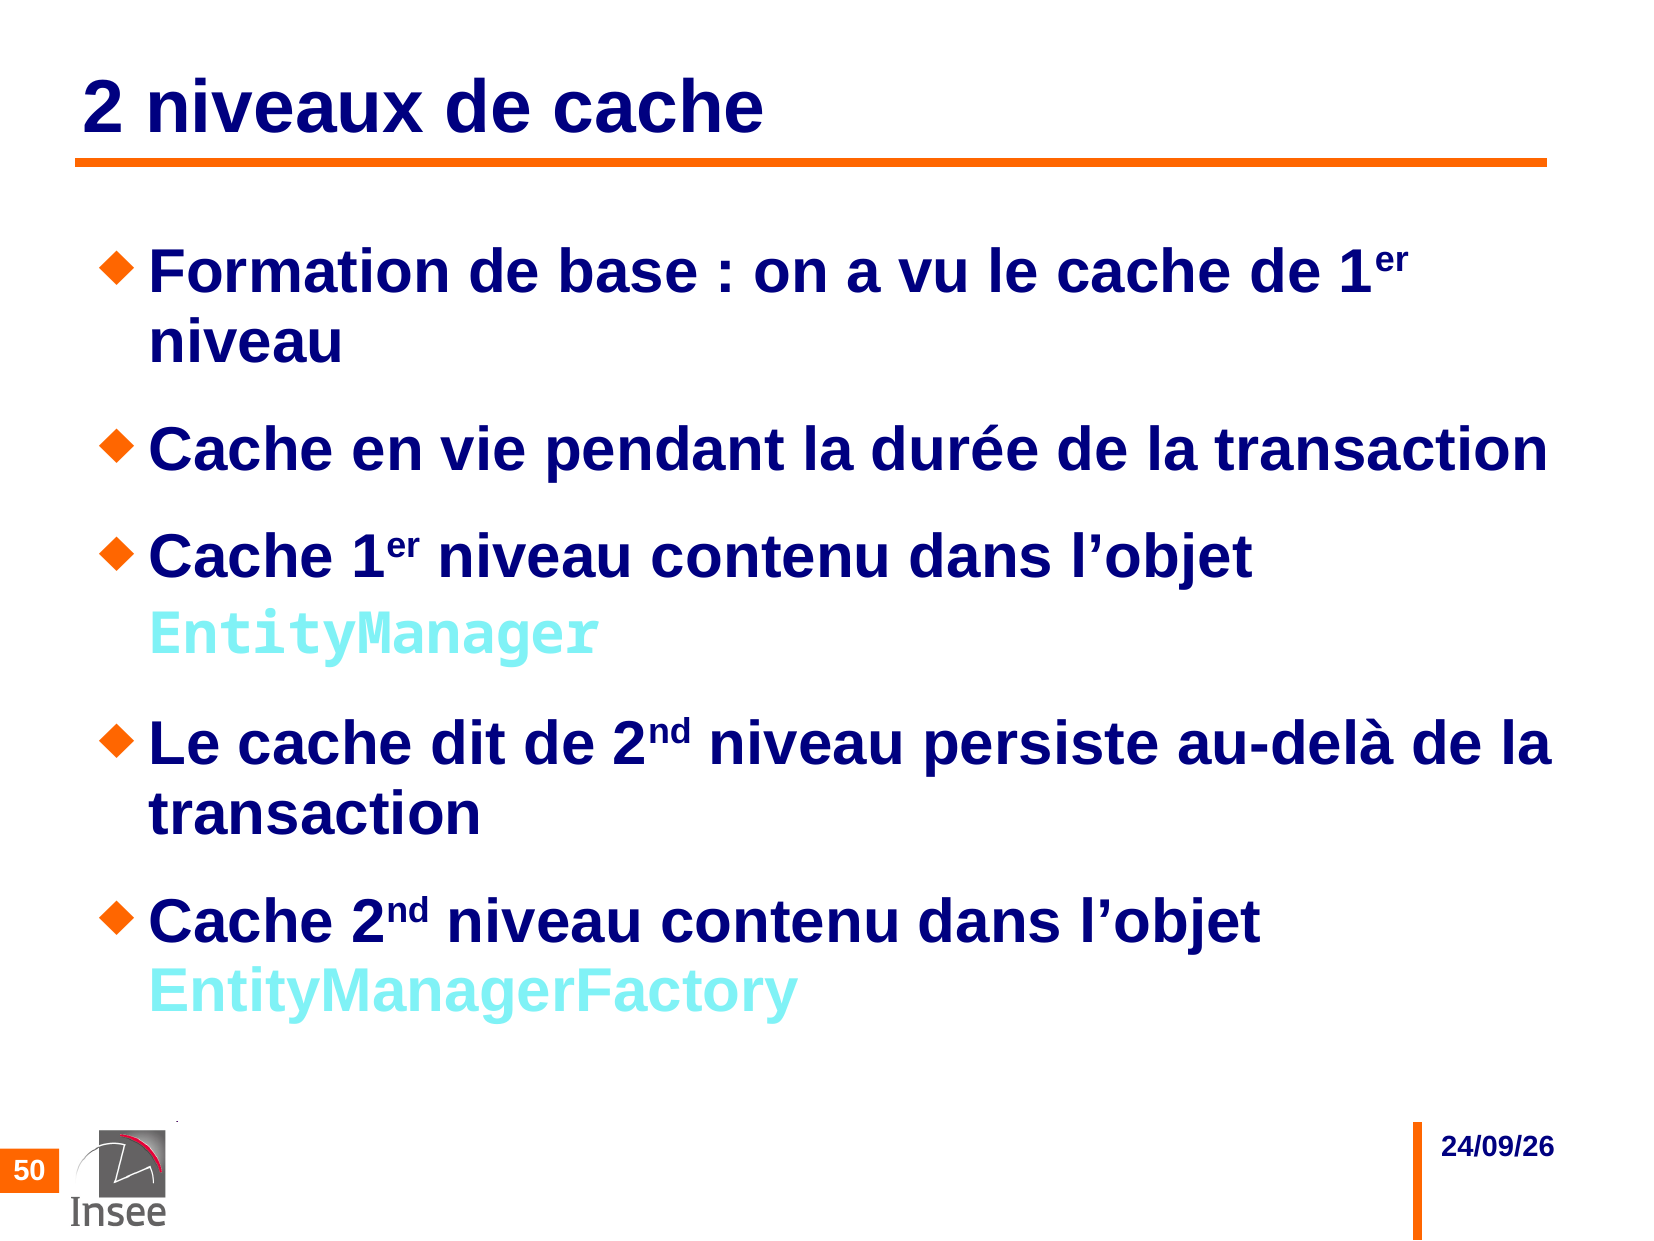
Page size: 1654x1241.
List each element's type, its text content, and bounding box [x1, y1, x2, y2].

title 2 niveaux de cache [82, 49, 1619, 163]
picture [62, 1121, 178, 1241]
list Formation de base : on a vu le cache de 1er niveau Cache en vie pendant la durée de la transaction Cache 1er niveau contenu dans l’objet EntityManager Le cache dit de 2nd niveau persiste au-delà de la transaction Cache 2nd niveau contenu dans l’objet EntityManagerFactory [82, 236, 1571, 1075]
